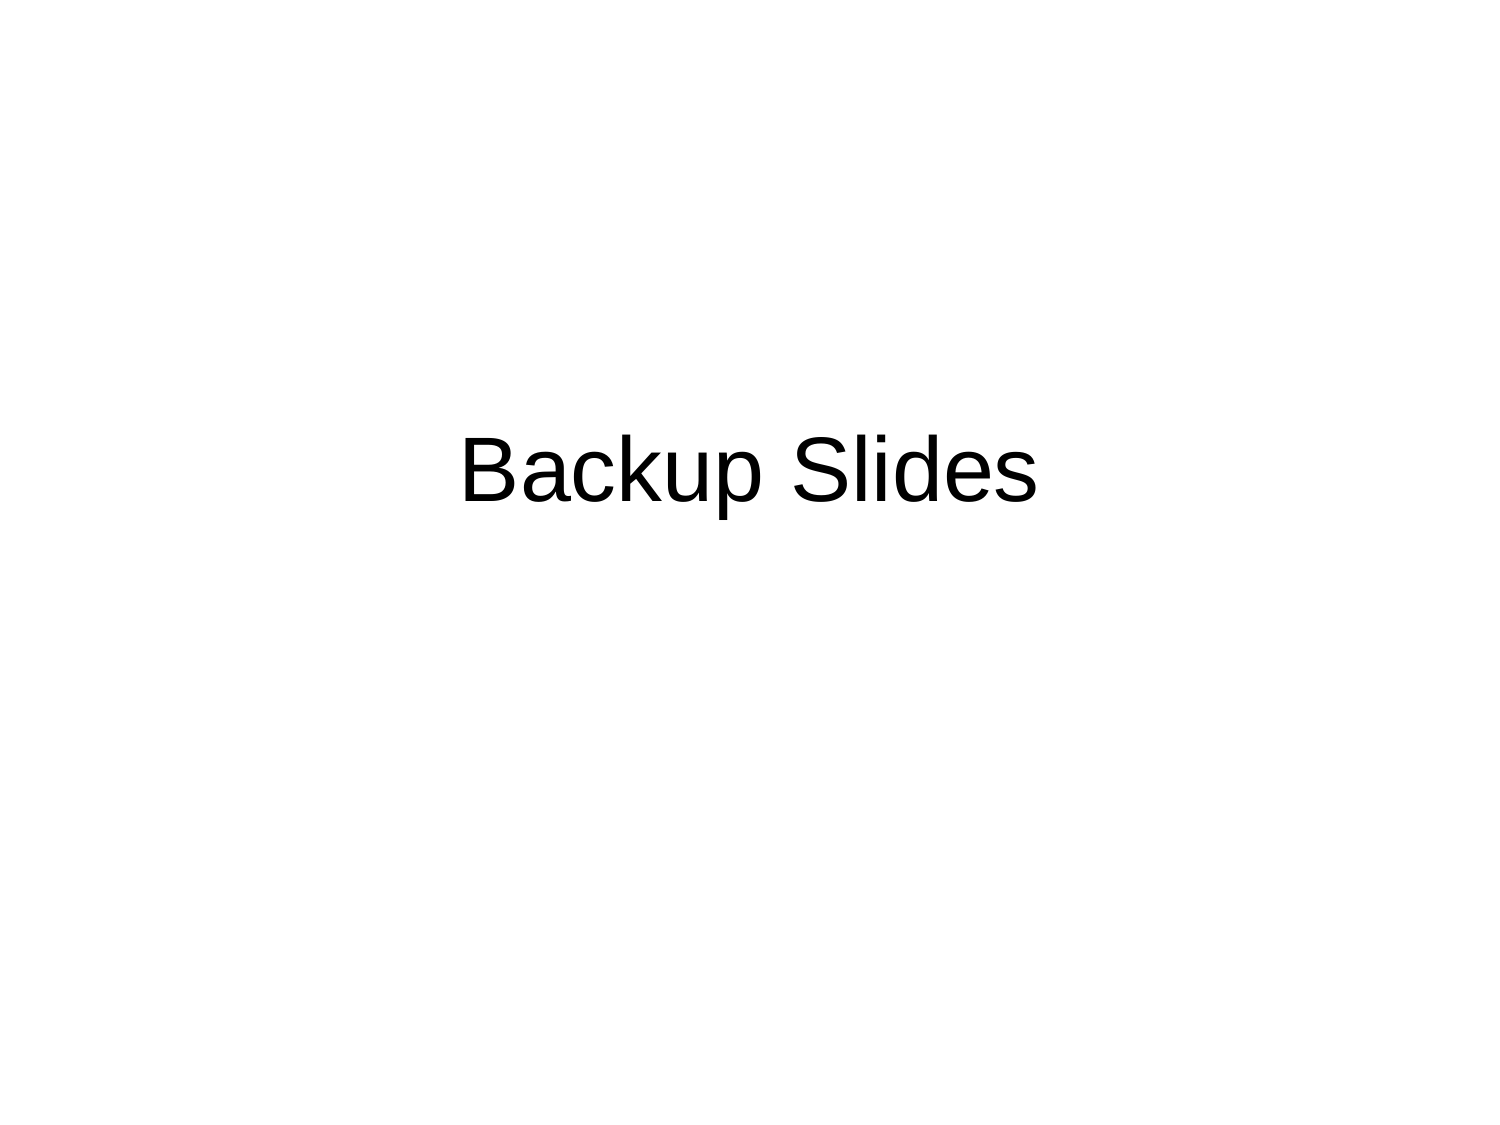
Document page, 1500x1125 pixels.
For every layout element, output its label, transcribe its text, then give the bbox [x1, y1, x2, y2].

title Backup Slides [112, 349, 1388, 591]
